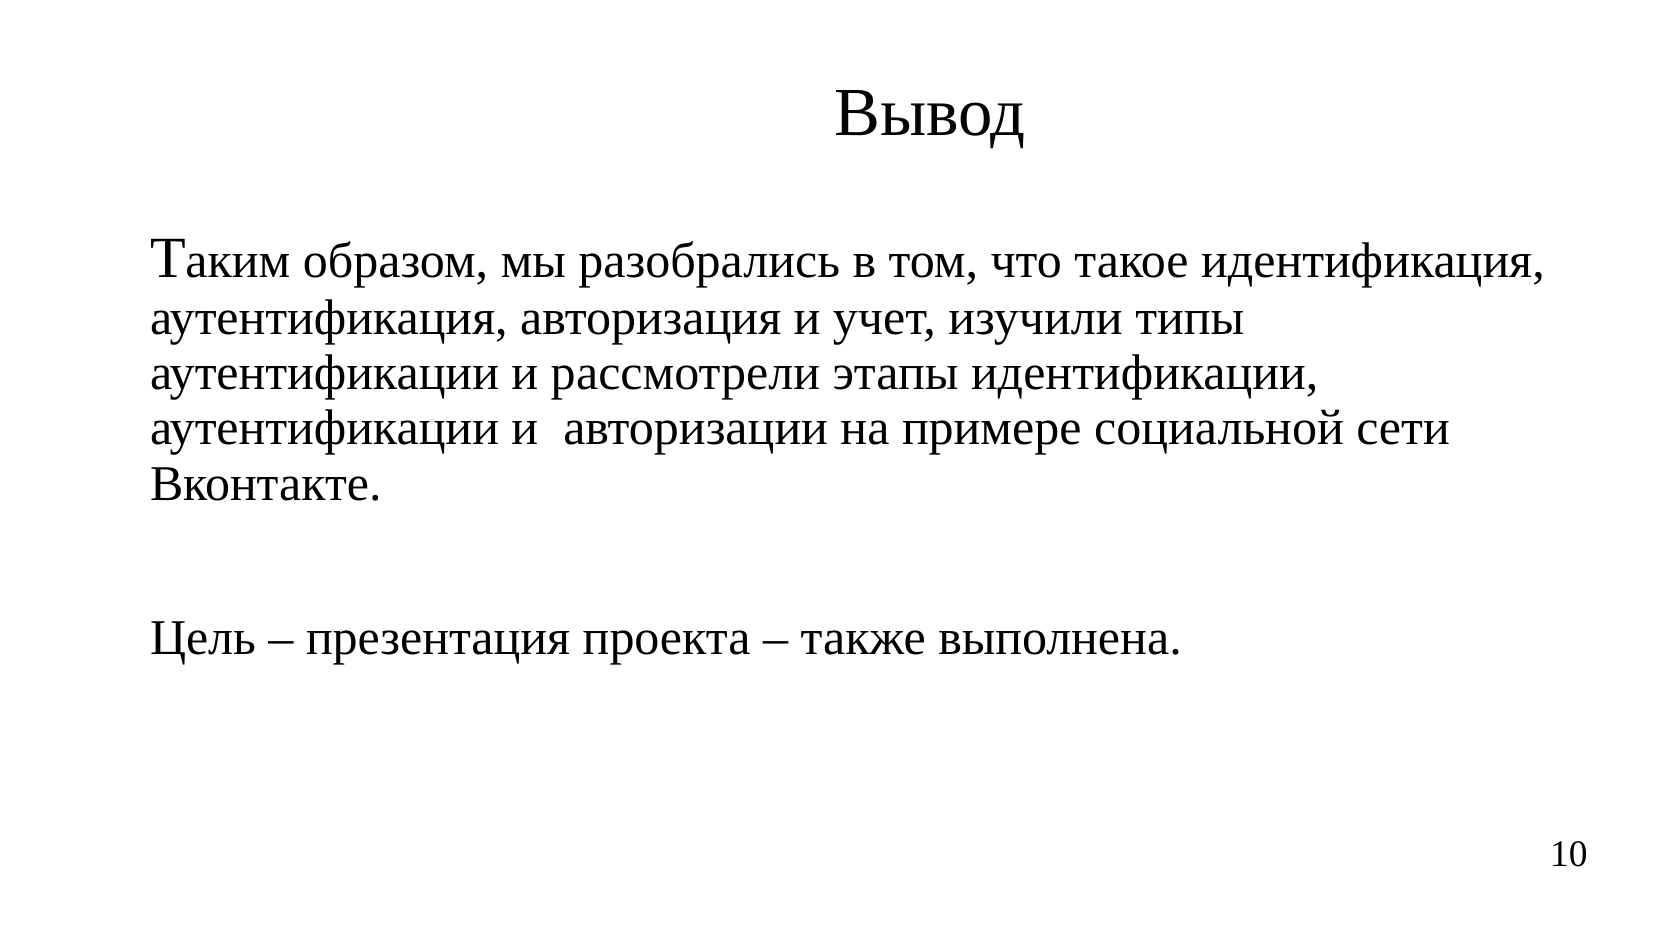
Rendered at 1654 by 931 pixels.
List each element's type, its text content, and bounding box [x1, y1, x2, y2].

title Вывод [265, 35, 1595, 189]
text_box 10 [975, 825, 1603, 881]
list Таким образом, мы разобрались в том, что такое идентификация, аутентификация, авторизация и учет, изучили типы аутентификации и рассмотрели этапы идентификации, аутентификации и авторизации на примере социальной сети Вконтакте. Цель – презентация проекта – также выполнена. [150, 225, 1572, 765]
